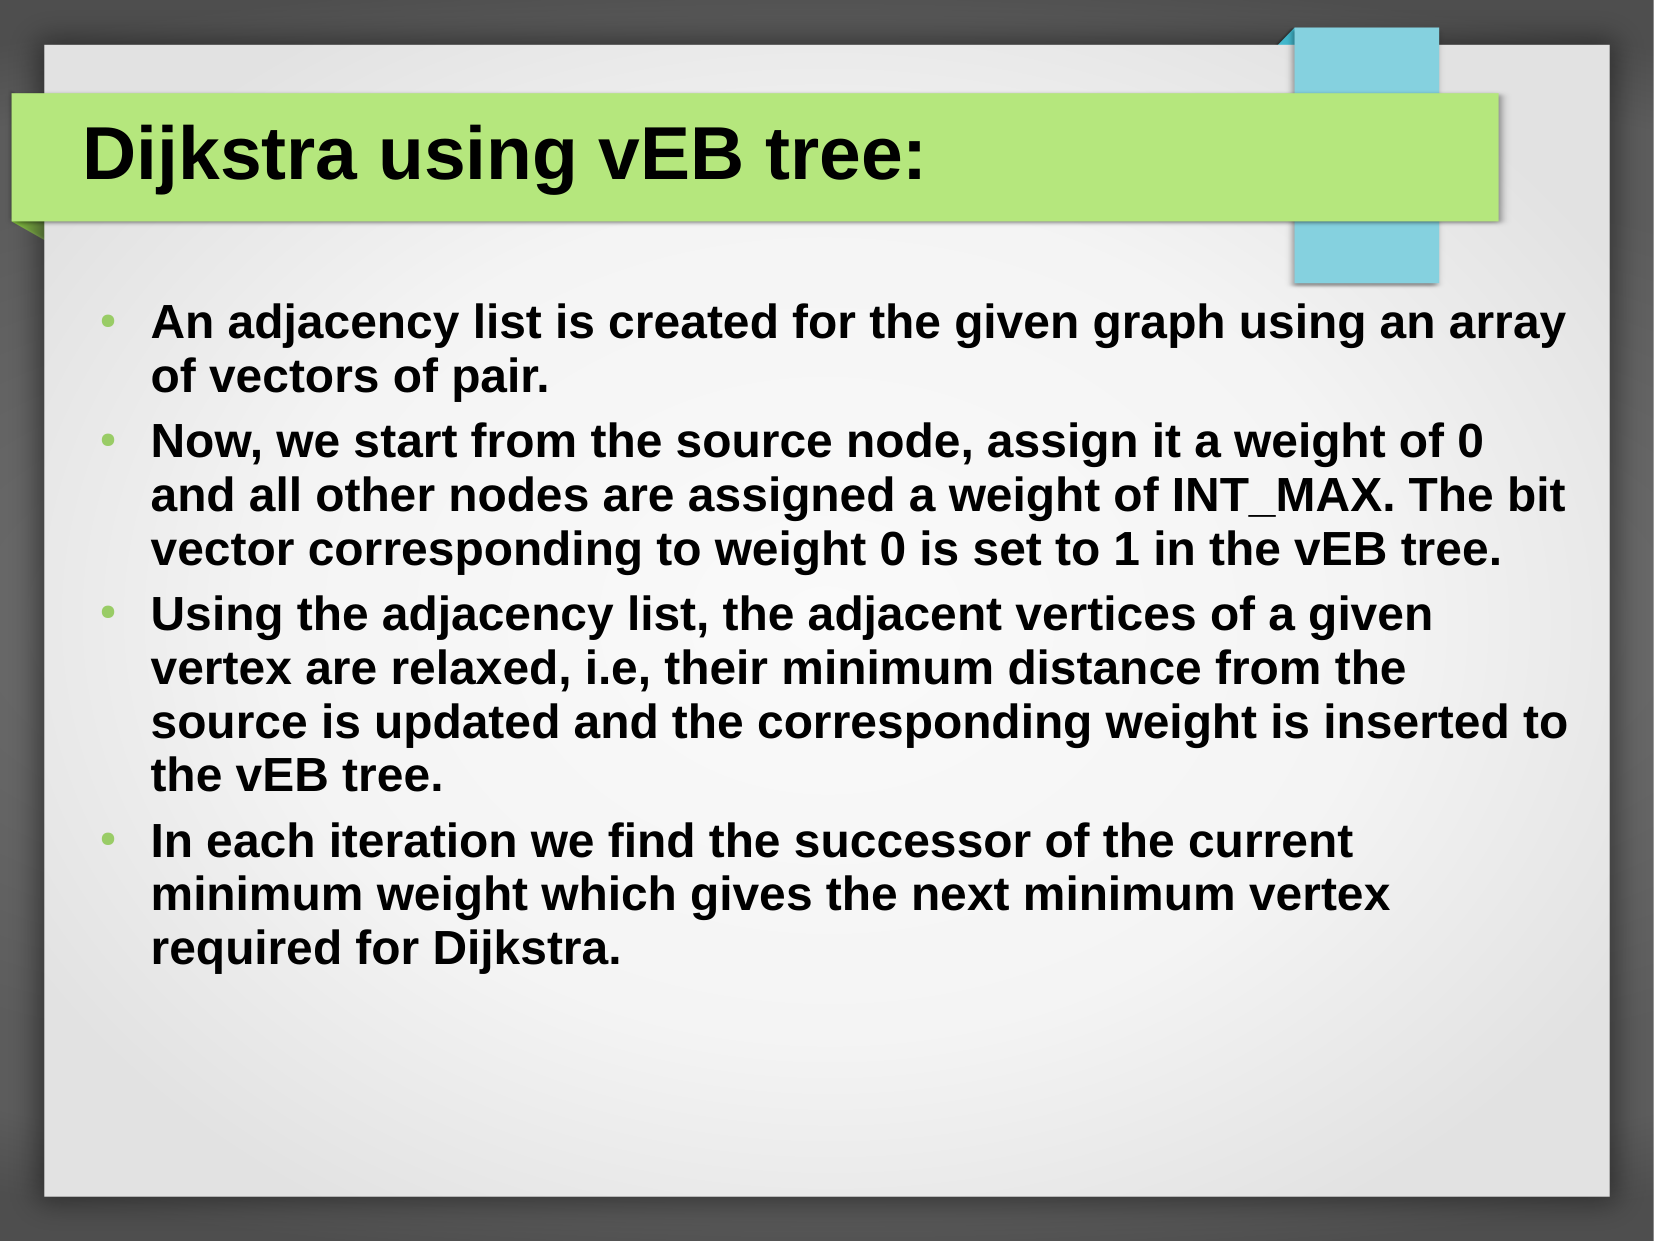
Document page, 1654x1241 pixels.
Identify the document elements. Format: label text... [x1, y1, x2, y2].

title Dijkstra using vEB tree: [82, 94, 1264, 213]
list An adjacency list is created for the given graph using an array of vectors of pair. Now, we start from the source node, assign it a weight of 0 and all other nodes are assigned a weight of INT_MAX. The bit vector corresponding to weight 0 is set to 1 in the vEB tree. Using the adjacency list, the adjacent vertices of a given vertex are relaxed, i.e, their minimum distance from the source is updated and the corresponding weight is inserted to the vEB tree. In each iteration we find the successor of the current minimum weight which gives the next minimum vertex required for Dijkstra. [82, 295, 1571, 1015]
picture [0, 0, 1654, 1241]
